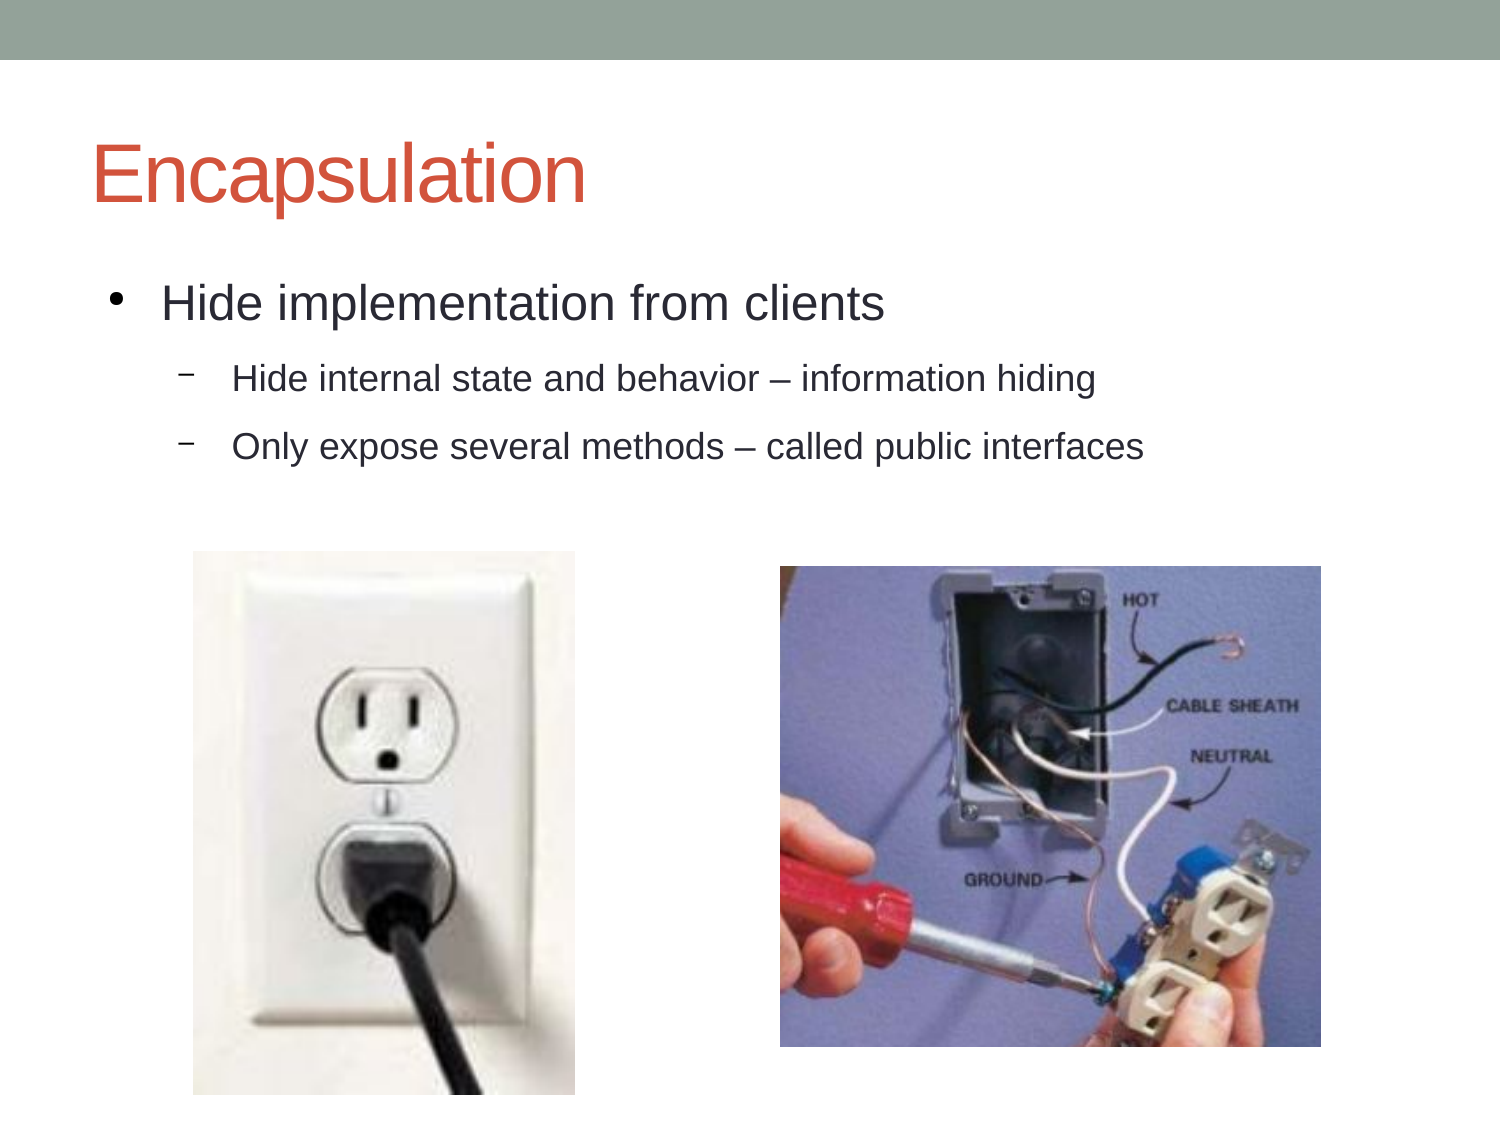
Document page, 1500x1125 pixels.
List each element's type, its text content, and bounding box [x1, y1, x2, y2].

picture [780, 566, 1321, 1047]
title Encapsulation [75, 87, 1425, 250]
list Hide implementation from clients Hide internal state and behavior – information hiding Only expose several methods – called public interfaces [75, 262, 1425, 1063]
picture [193, 551, 575, 1096]
